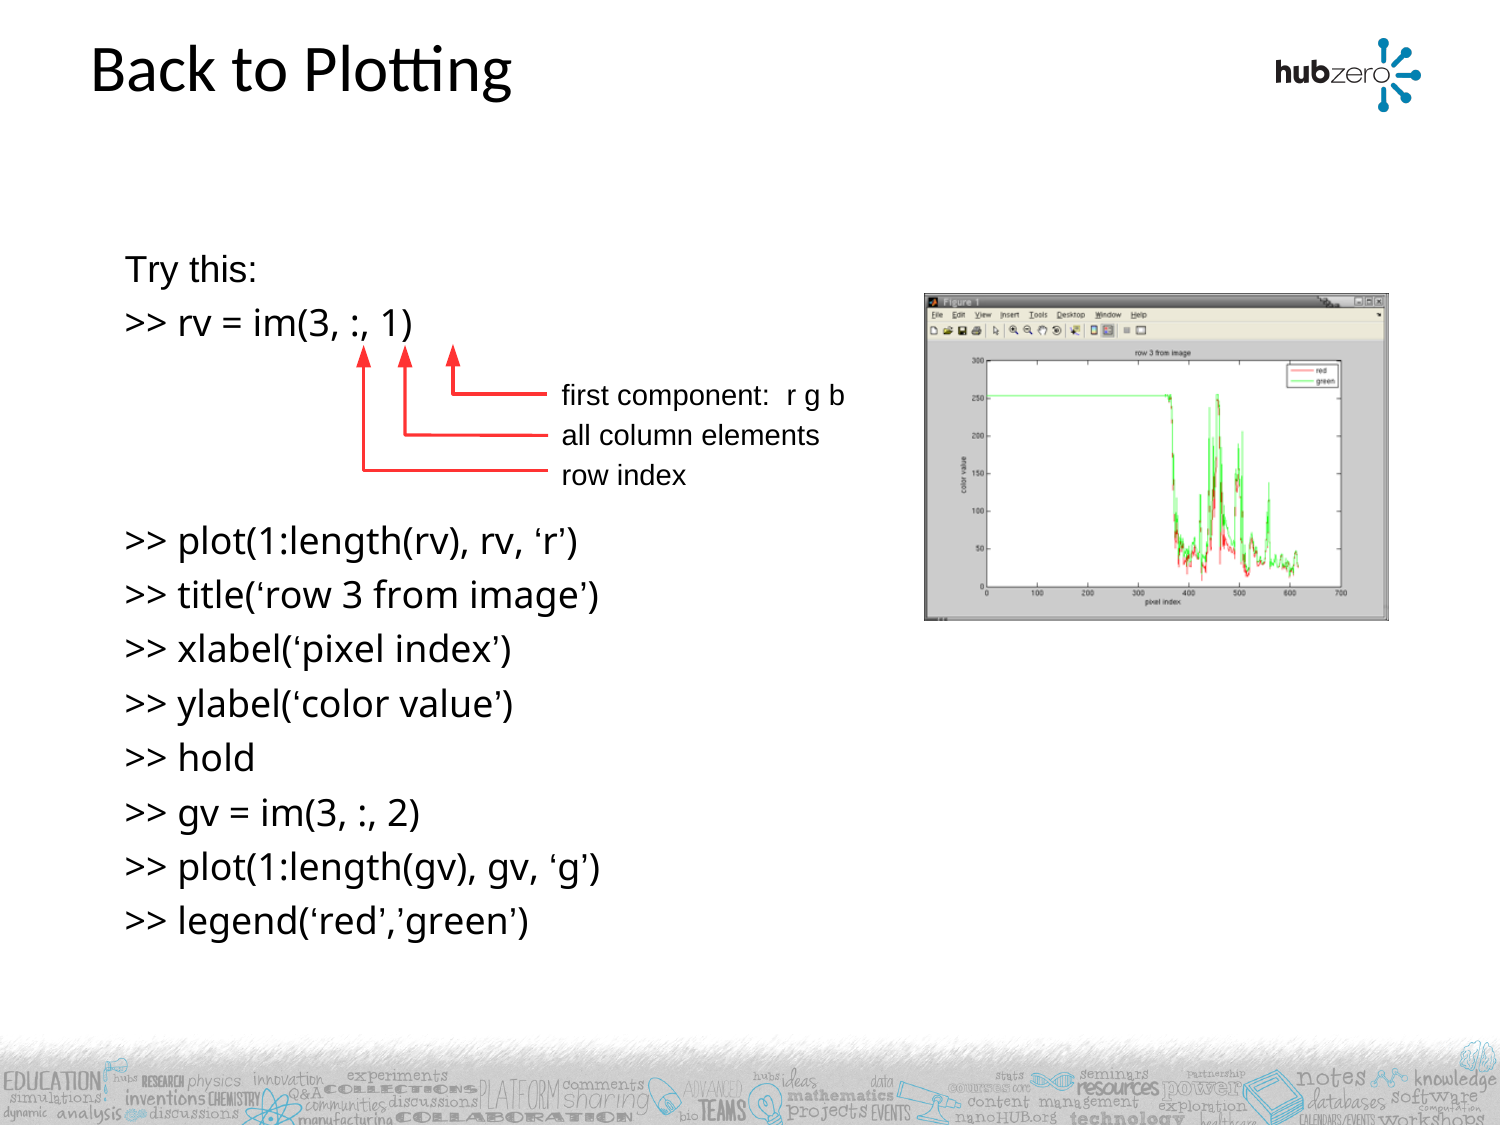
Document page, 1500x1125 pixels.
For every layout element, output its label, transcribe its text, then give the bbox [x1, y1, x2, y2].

text_box Try this: >> rv = im(3, :, 1) >> plot(1:length(rv), rv, ‘r’) >> title(‘row 3 from image’) >> xlabel(‘pixel index’) >> ylabel(‘color value’) >> hold >> gv = im(3, :, 2) >> plot(1:length(gv), gv, ‘g’) >> legend(‘red’,’green’) [109, 237, 615, 950]
text_box all column elements [546, 420, 836, 460]
text_box first component: r g b [546, 368, 861, 420]
picture [1272, 35, 1424, 115]
text_box Back to Plotting [75, 12, 1249, 118]
picture [924, 293, 1389, 621]
text_box row index [546, 448, 702, 500]
picture [0, 1034, 1500, 1125]
